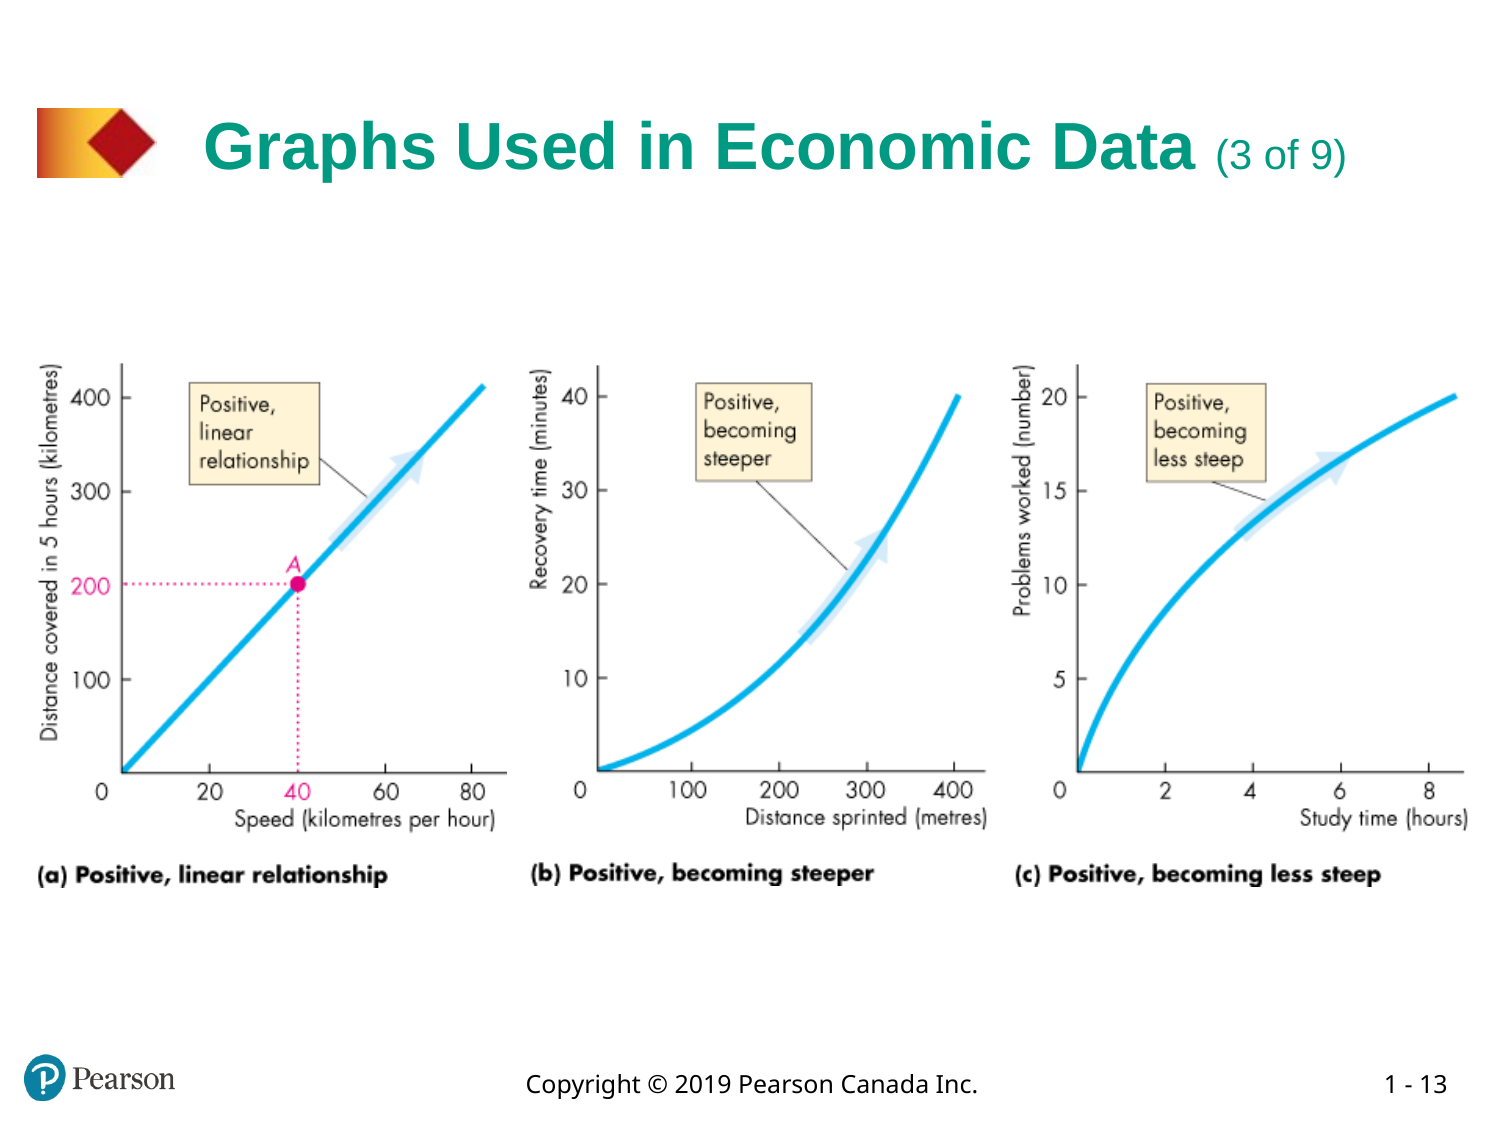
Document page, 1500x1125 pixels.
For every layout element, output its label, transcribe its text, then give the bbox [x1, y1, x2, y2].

picture [37, 108, 157, 178]
picture [24, 1054, 43, 1074]
title Graphs Used in Economic Data (3 of 9) [188, 50, 1364, 236]
picture [37, 362, 507, 888]
picture [525, 364, 988, 886]
picture [24, 1084, 35, 1101]
picture [31, 1063, 59, 1095]
picture [49, 1054, 175, 1101]
picture [1010, 363, 1469, 887]
